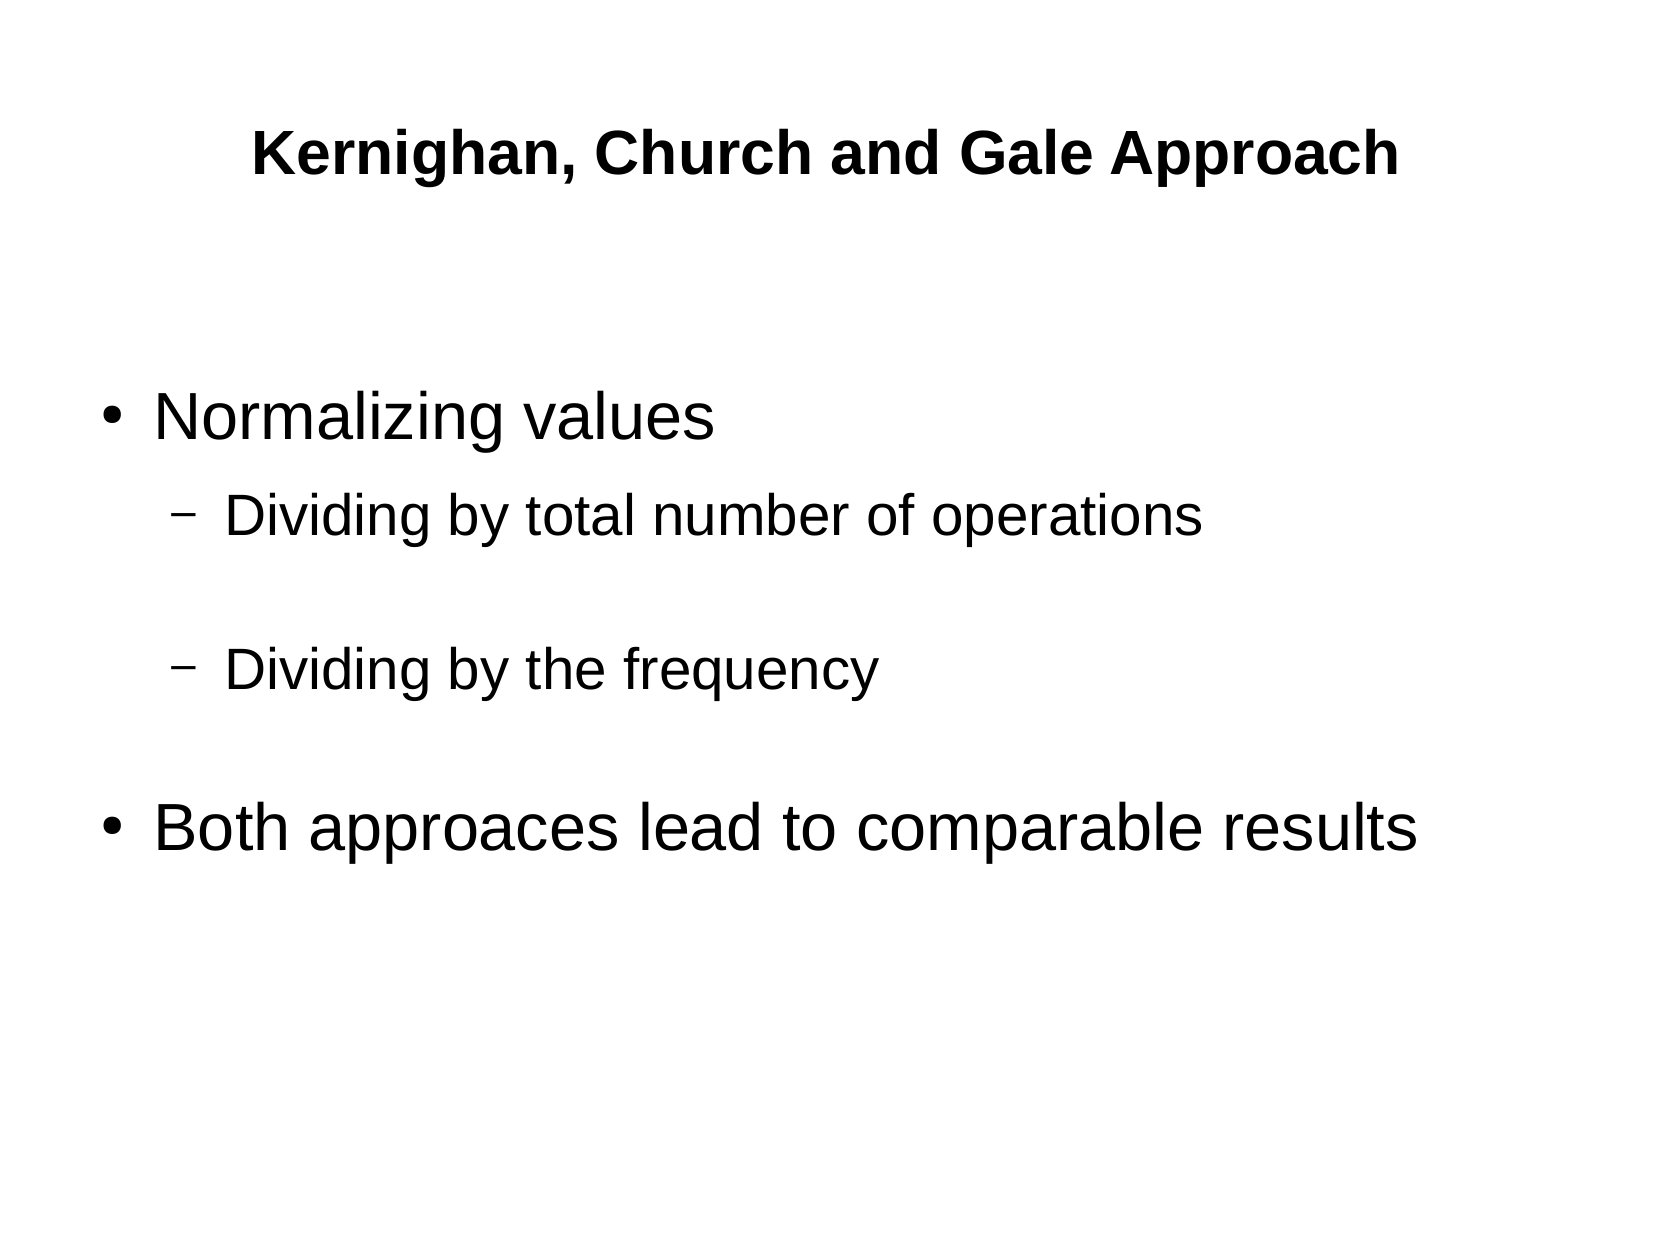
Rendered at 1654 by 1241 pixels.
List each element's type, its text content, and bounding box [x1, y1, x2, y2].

title Kernighan, Church and Gale Approach [82, 49, 1571, 257]
list Normalizing values Dividing by total number of operations Dividing by the frequency Both approaces lead to comparable results [82, 290, 1538, 1010]
